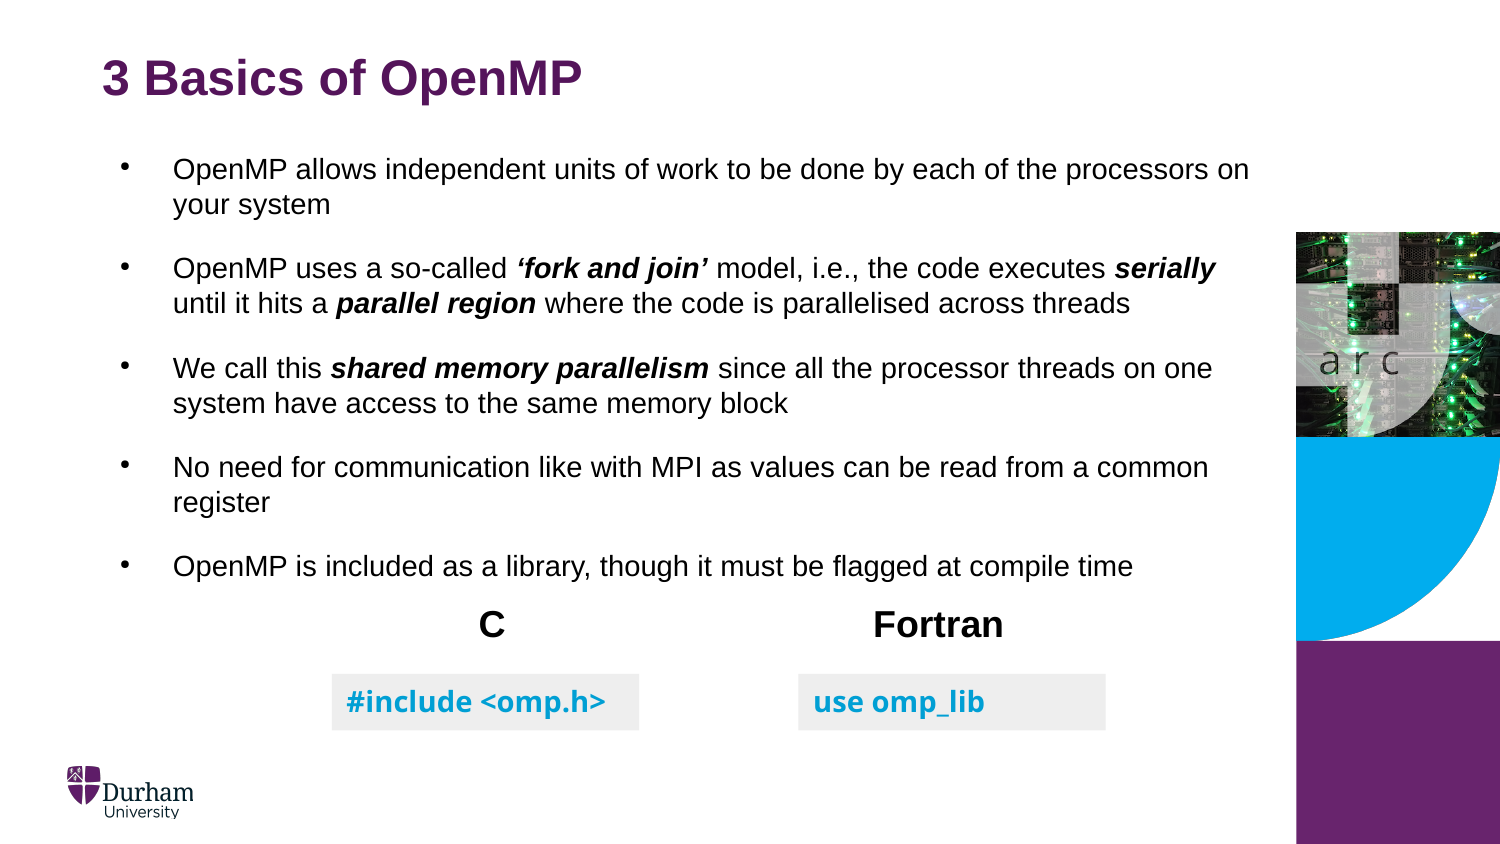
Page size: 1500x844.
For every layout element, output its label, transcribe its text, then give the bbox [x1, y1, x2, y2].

list OpenMP allows independent units of work to be done by each of the processors on your system OpenMP uses a so-called ‘fork and join’ model, i.e., the code executes serially until it hits a parallel region where the code is parallelised across threads We call this shared memory parallelism since all the processor threads on one system have access to the same memory block No need for communication like with MPI as values can be read from a common register OpenMP is included as a library, though it must be flagged at compile time [101, 150, 1257, 488]
text_box Fortran [845, 595, 1033, 673]
text_box C [437, 595, 547, 664]
title 3 Basics of OpenMP [101, 45, 1399, 187]
picture [67, 766, 193, 819]
picture [1332, 467, 1500, 640]
text_box [1296, 640, 1500, 844]
text_box #include <omp.h> [331, 673, 640, 731]
picture [1296, 232, 1500, 436]
text_box use omp_lib [798, 673, 1106, 731]
